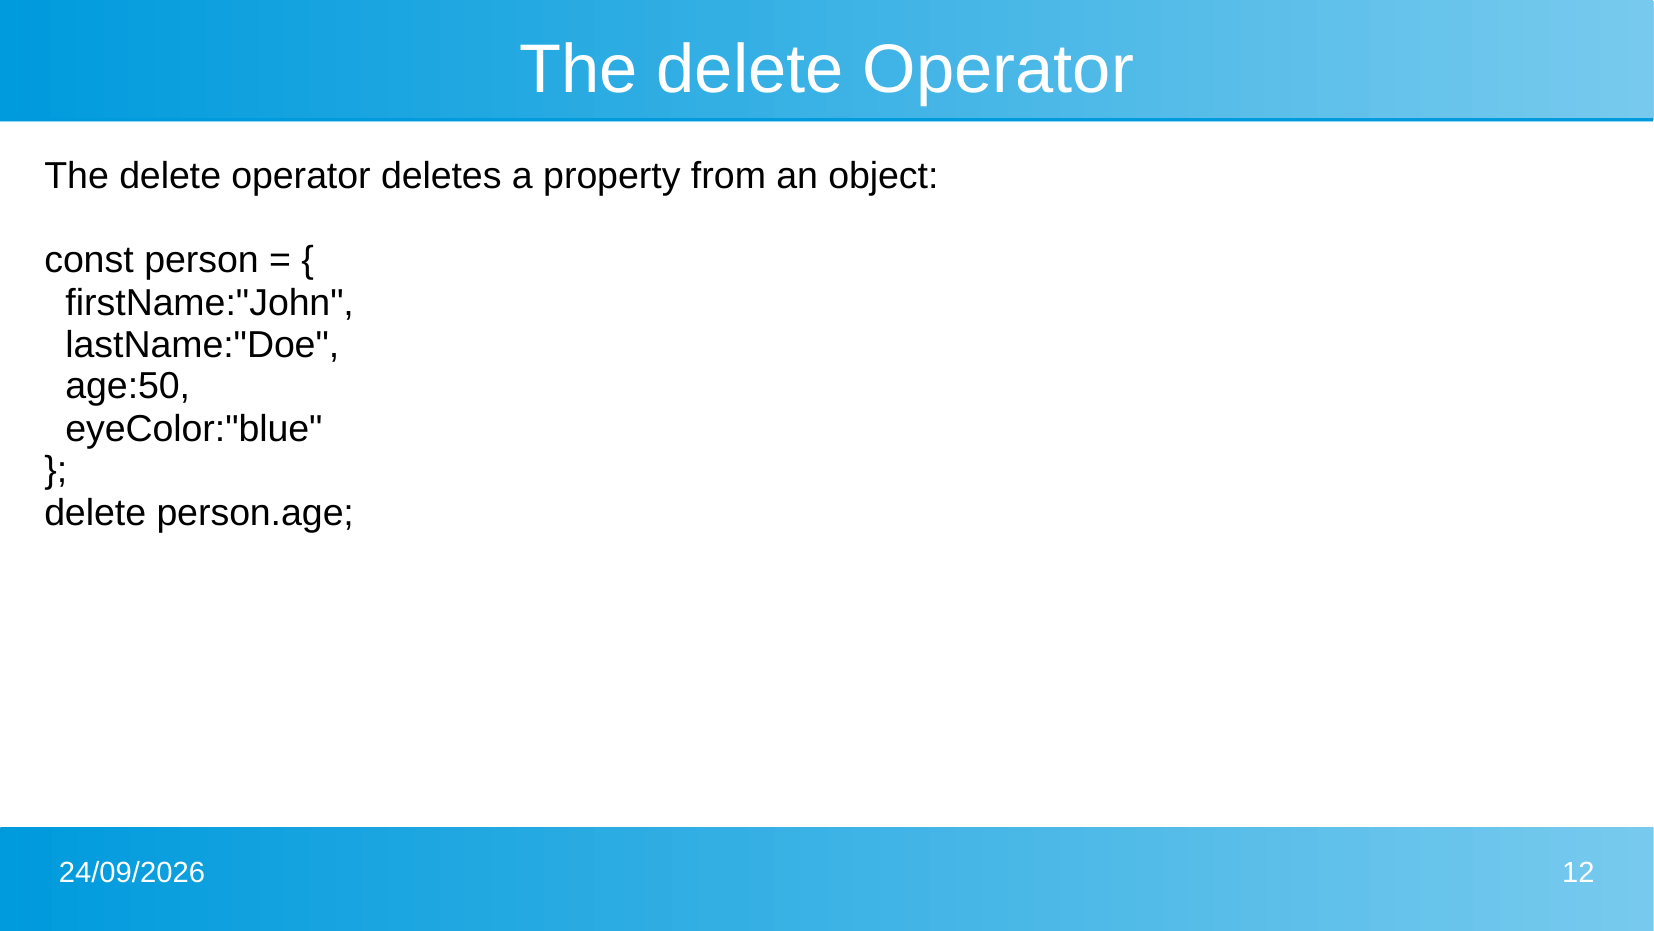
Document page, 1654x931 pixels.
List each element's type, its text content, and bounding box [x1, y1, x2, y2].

text_box The delete operator deletes a property from an object: const person = { firstName:"John", lastName:"Doe", age:50, eyeColor:"blue" }; delete person.age; [29, 147, 1034, 625]
title The delete Operator [59, 29, 1595, 108]
